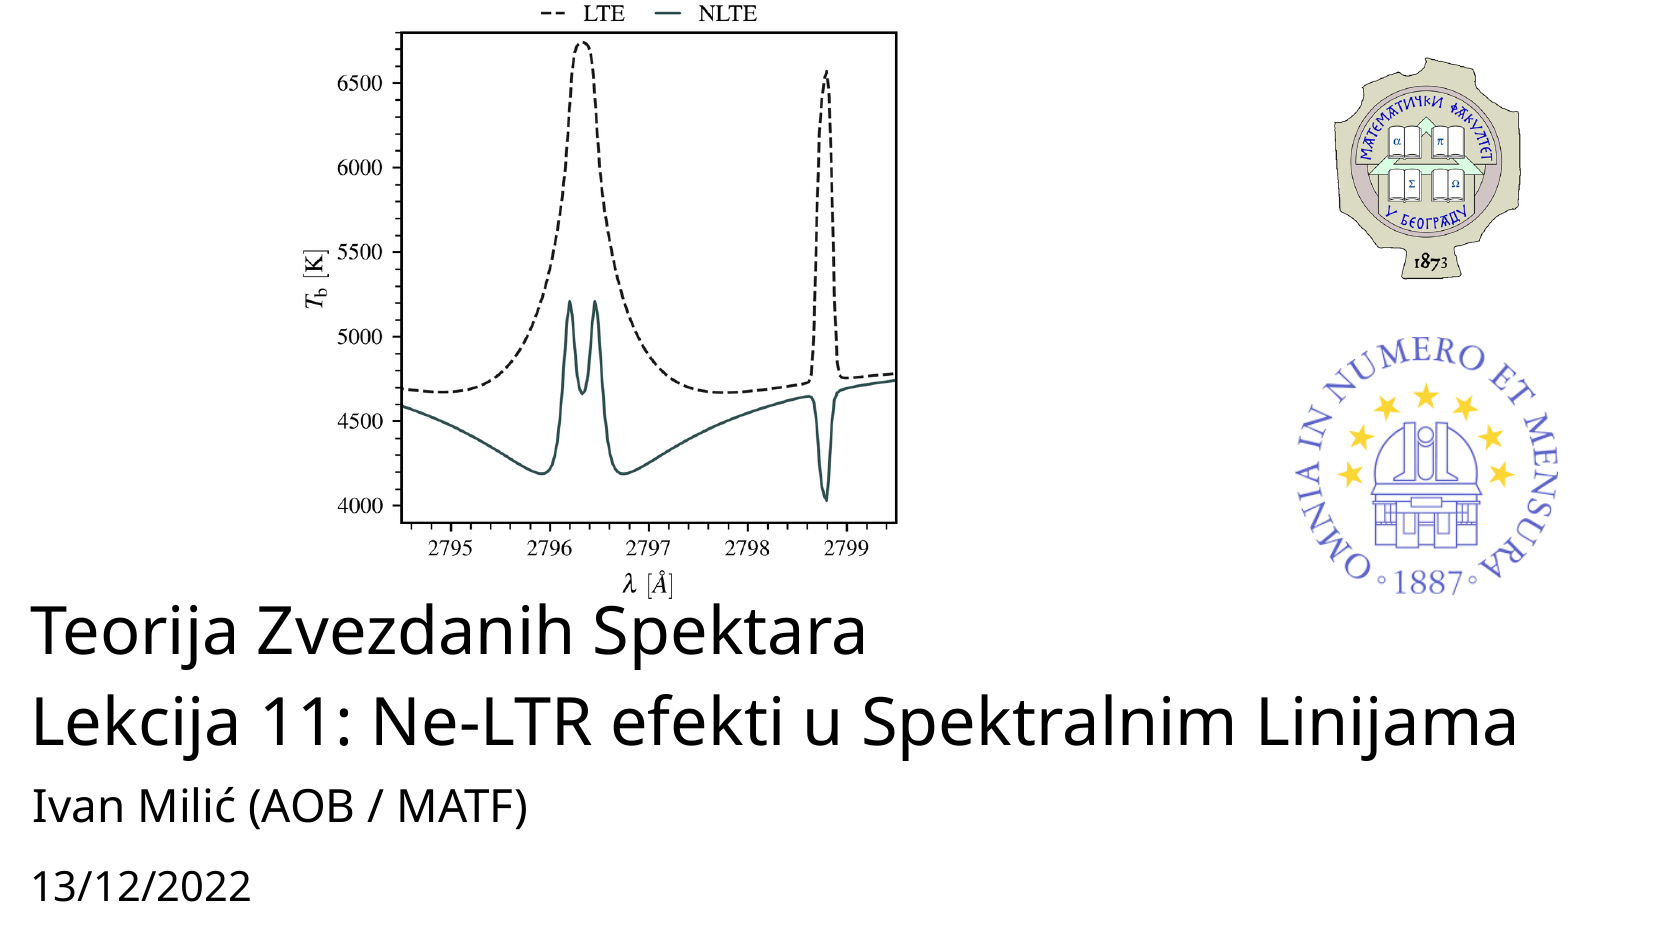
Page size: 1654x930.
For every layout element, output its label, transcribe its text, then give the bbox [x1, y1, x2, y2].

picture [291, 2, 902, 601]
subtitle 13/12/2022 [30, 847, 1530, 923]
picture [1295, 337, 1558, 595]
picture [1237, 25, 1616, 310]
text_box Teorija Zvezdanih Spektara Lekcija 11: Ne-LTR efekti u Spektralnim Linijama [30, 583, 1595, 765]
text_box Ivan Milić (AOB / MATF) [18, 765, 1331, 847]
